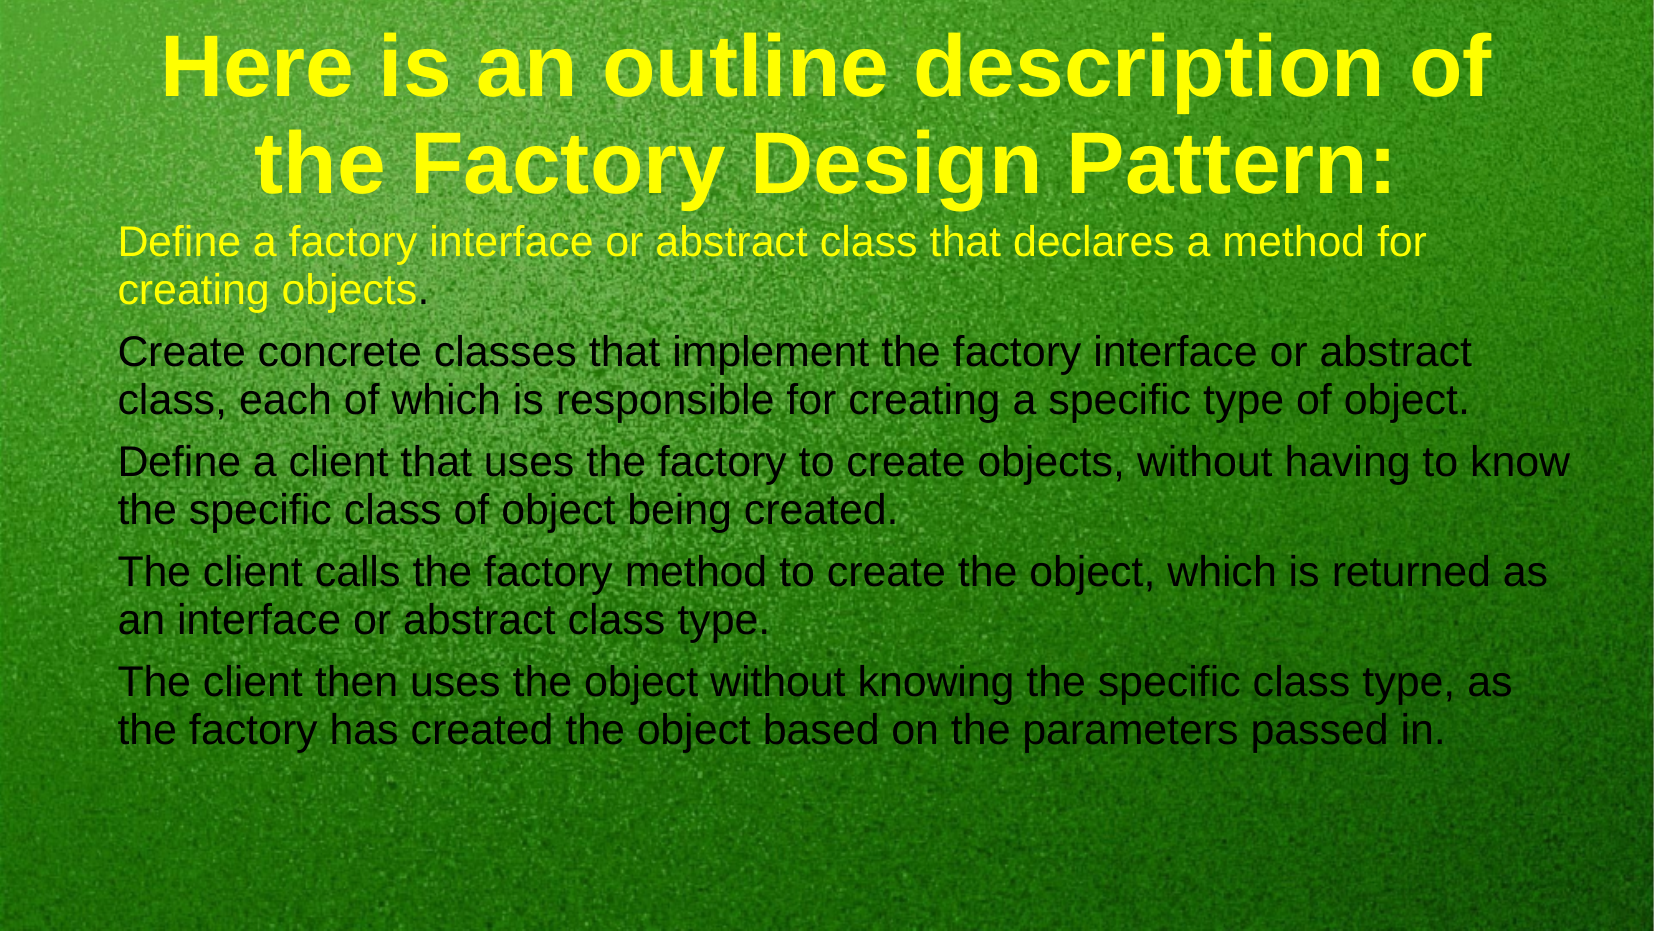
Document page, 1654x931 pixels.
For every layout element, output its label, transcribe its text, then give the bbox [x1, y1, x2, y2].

list Define a factory interface or abstract class that declares a method for creating objects. Create concrete classes that implement the factory interface or abstract class, each of which is responsible for creating a specific type of object. Define a client that uses the factory to create objects, without having to know the specific class of object being created. The client calls the factory method to create the object, which is returned as an interface or abstract class type. The client then uses the object without knowing the specific class type, as the factory has created the object based on the parameters passed in. [82, 217, 1571, 758]
picture [0, 0, 1654, 931]
title Here is an outline description of the Factory Design Pattern: [82, 16, 1571, 213]
